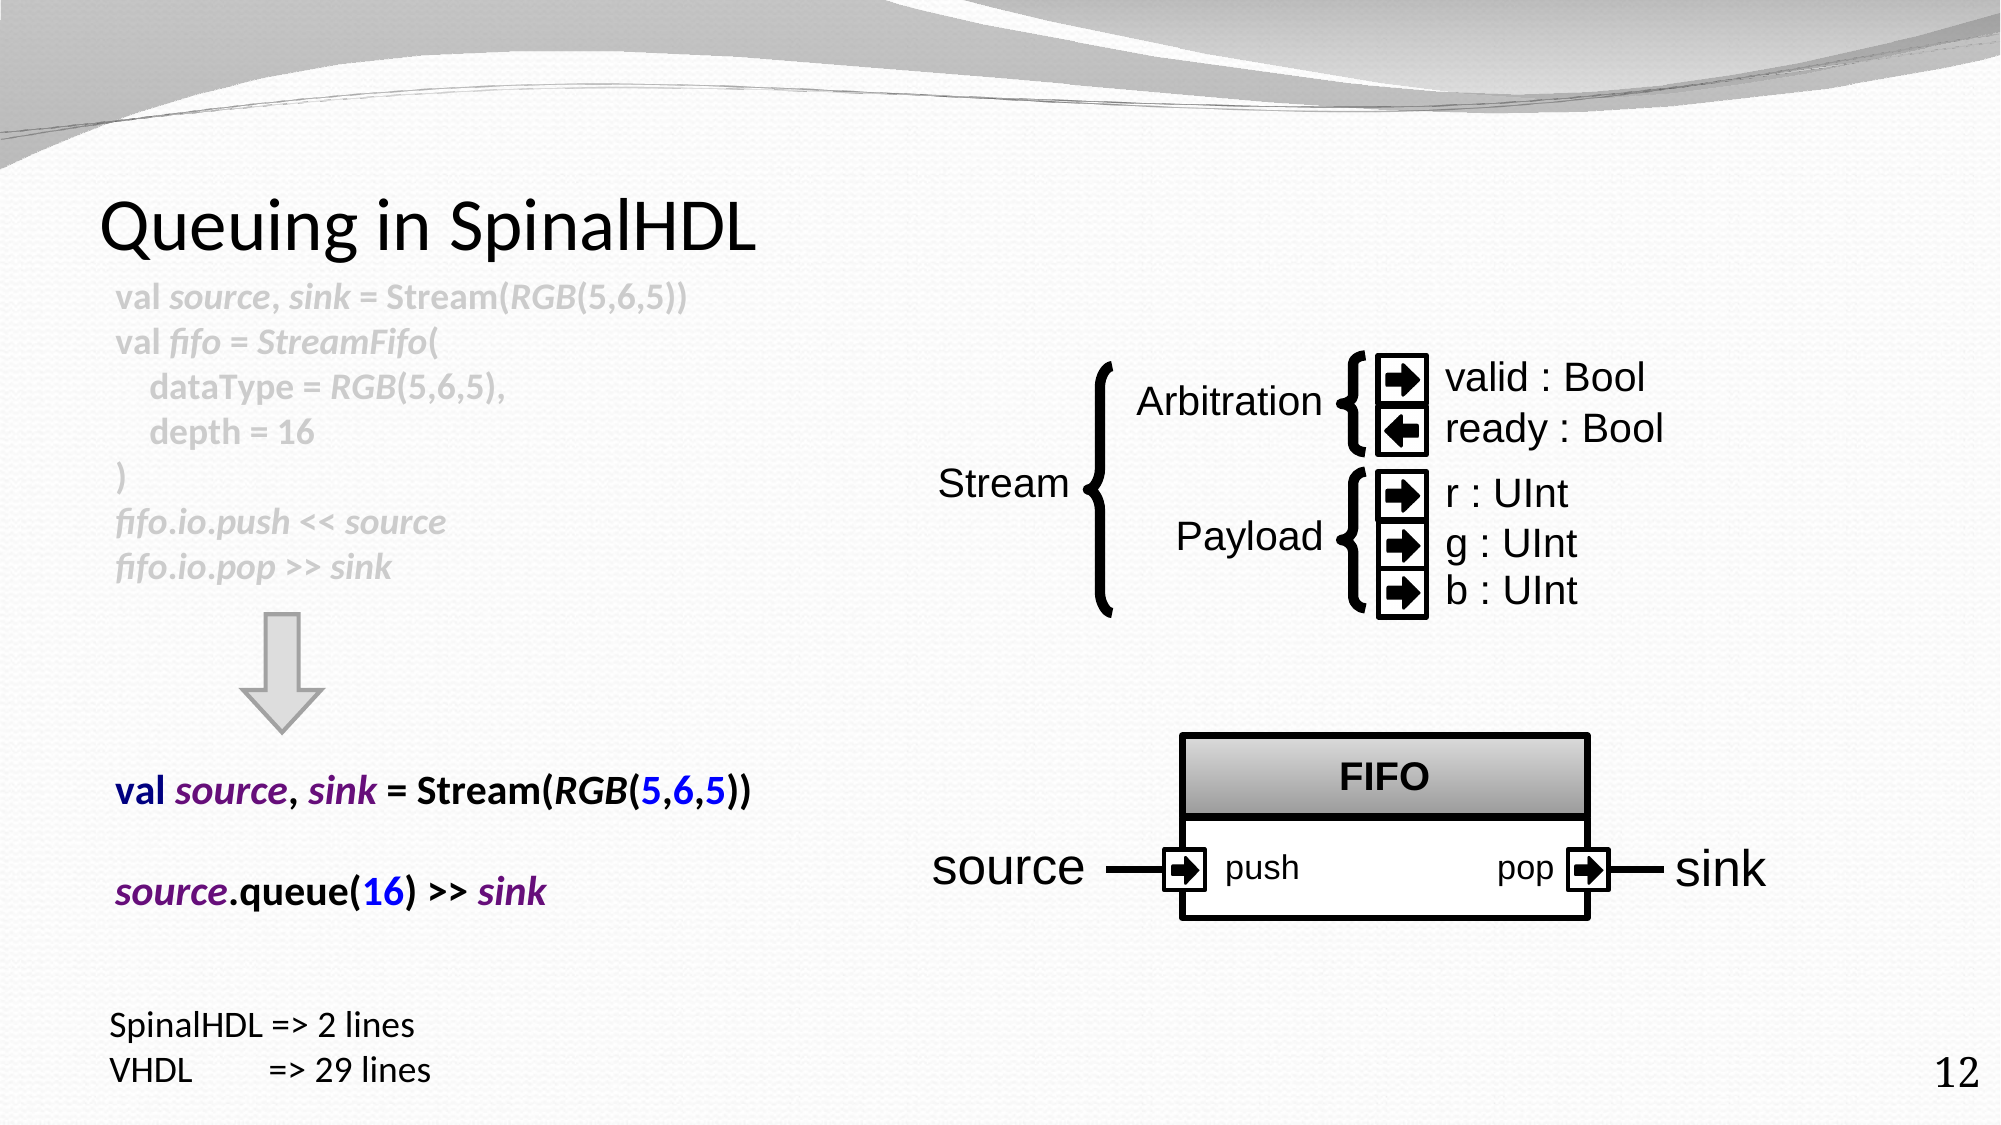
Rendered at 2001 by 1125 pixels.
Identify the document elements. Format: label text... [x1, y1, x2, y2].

text_box <numéro> [1813, 1042, 1981, 1103]
title Queuing in SpinalHDL [99, 78, 1985, 266]
picture [0, 0, 2001, 1125]
text_box val source, sink = Stream(RGB(5,6,5)) source.queue(16) >> sink [100, 755, 875, 971]
text_box [243, 614, 322, 733]
text_box val source, sink = Stream(RGB(5,6,5)) val fifo = StreamFifo( dataType = RGB(5,6,5), depth = 16 ) fifo.io.push << source fifo.io.pop >> sink [100, 265, 709, 686]
text_box SpinalHDL => 2 lines VHDL => 29 lines [94, 992, 565, 1098]
